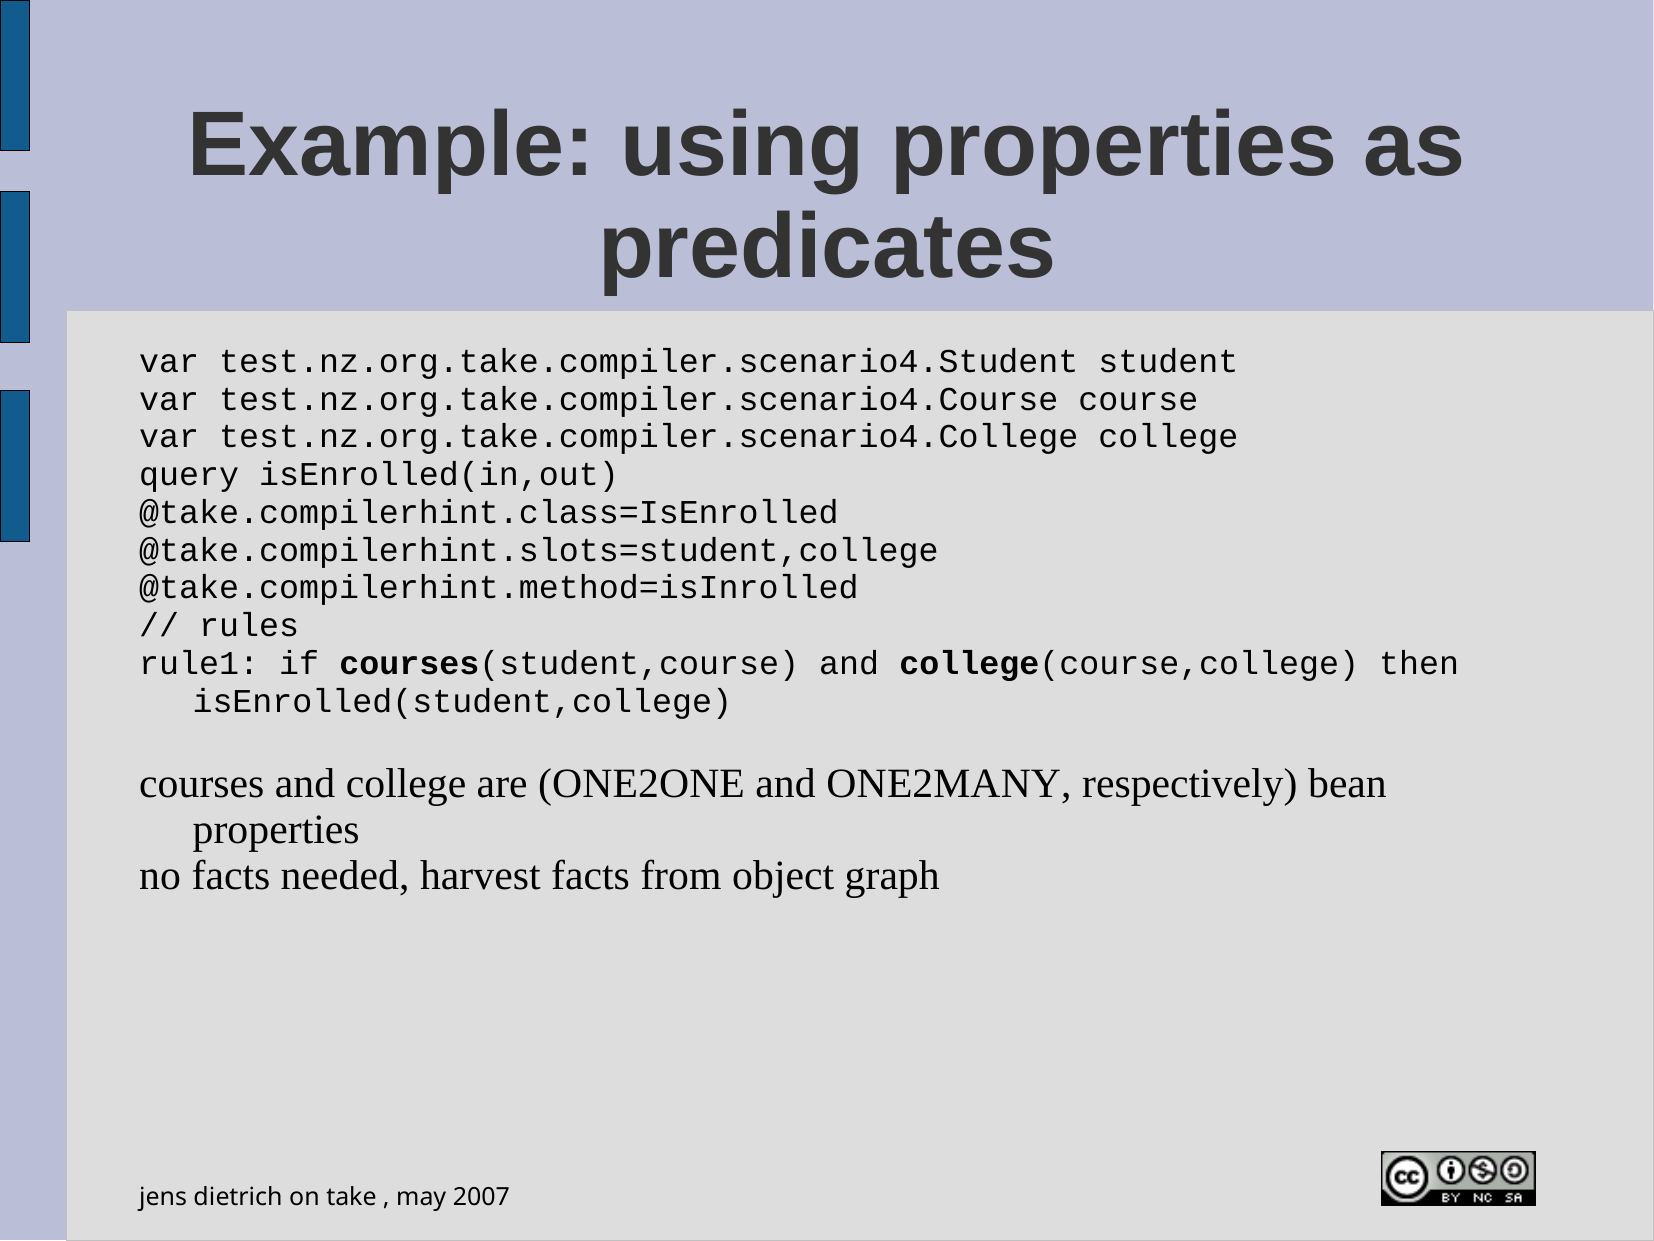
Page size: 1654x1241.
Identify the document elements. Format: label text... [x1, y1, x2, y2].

title Example: using properties as predicates [121, 91, 1534, 299]
picture [1381, 1151, 1536, 1206]
list var test.nz.org.take.compiler.scenario4.Student student var test.nz.org.take.compiler.scenario4.Course course var test.nz.org.take.compiler.scenario4.College college query isEnrolled(in,out) @take.compilerhint.class=IsEnrolled @take.compilerhint.slots=student,college @take.compilerhint.method=isInrolled // rules rule1: if courses(student,course) and college(course,college) then isEnrolled(student,college) courses and college are (ONE2ONE and ONE2MANY, respectively) bean properties no facts needed, harvest facts from object graph [121, 344, 1534, 1127]
